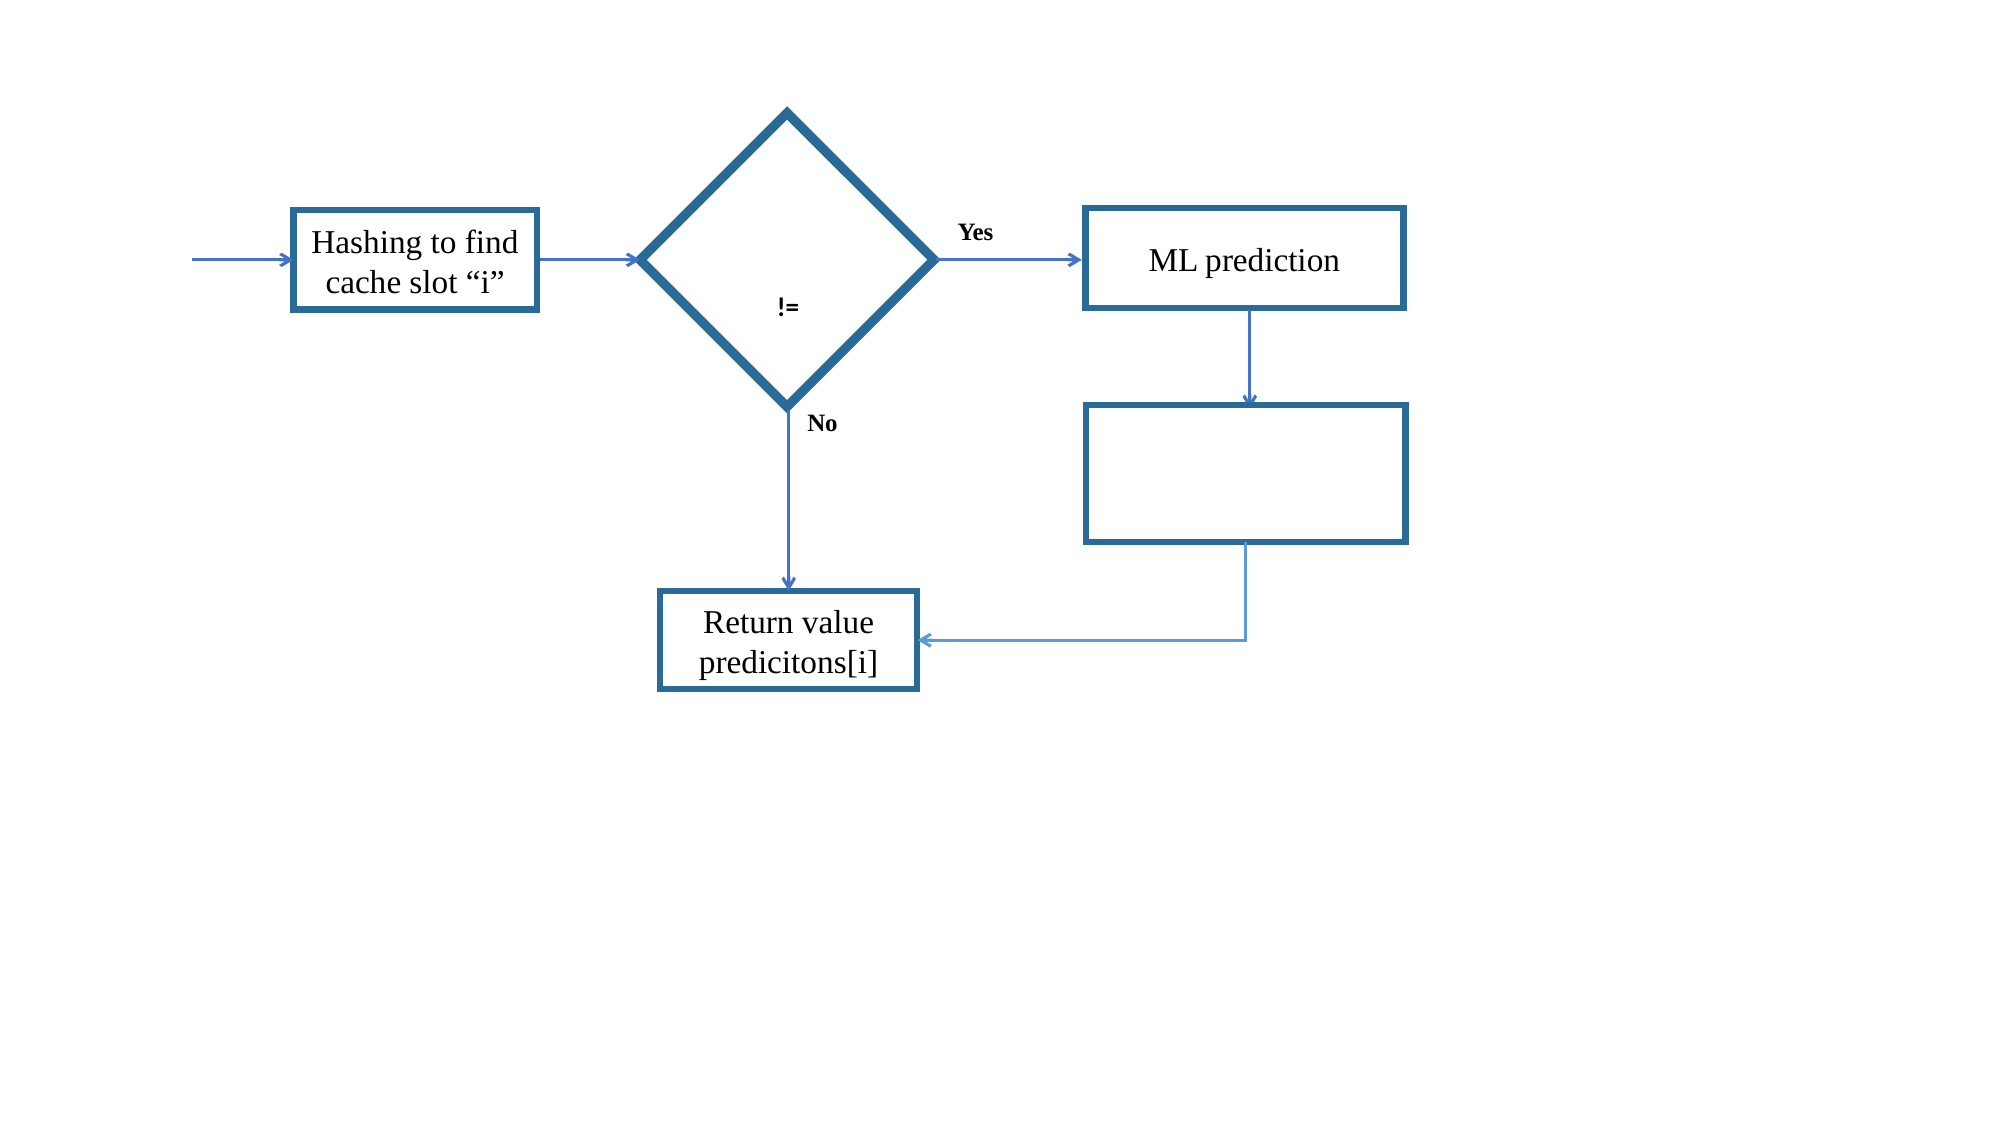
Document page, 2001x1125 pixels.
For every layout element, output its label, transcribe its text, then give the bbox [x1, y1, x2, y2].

text_box [1085, 404, 1406, 543]
text_box [710, 330, 864, 407]
text_box [640, 221, 678, 298]
text_box Hashing to find cache slot “i” [293, 209, 537, 310]
text_box No [792, 399, 879, 444]
text_box [715, 112, 859, 184]
text_box != [678, 184, 898, 330]
text_box ML prediction [1085, 208, 1404, 308]
text_box Return value predicitons[i] [659, 591, 918, 690]
text_box Yes [942, 208, 1030, 253]
text_box [898, 223, 935, 296]
